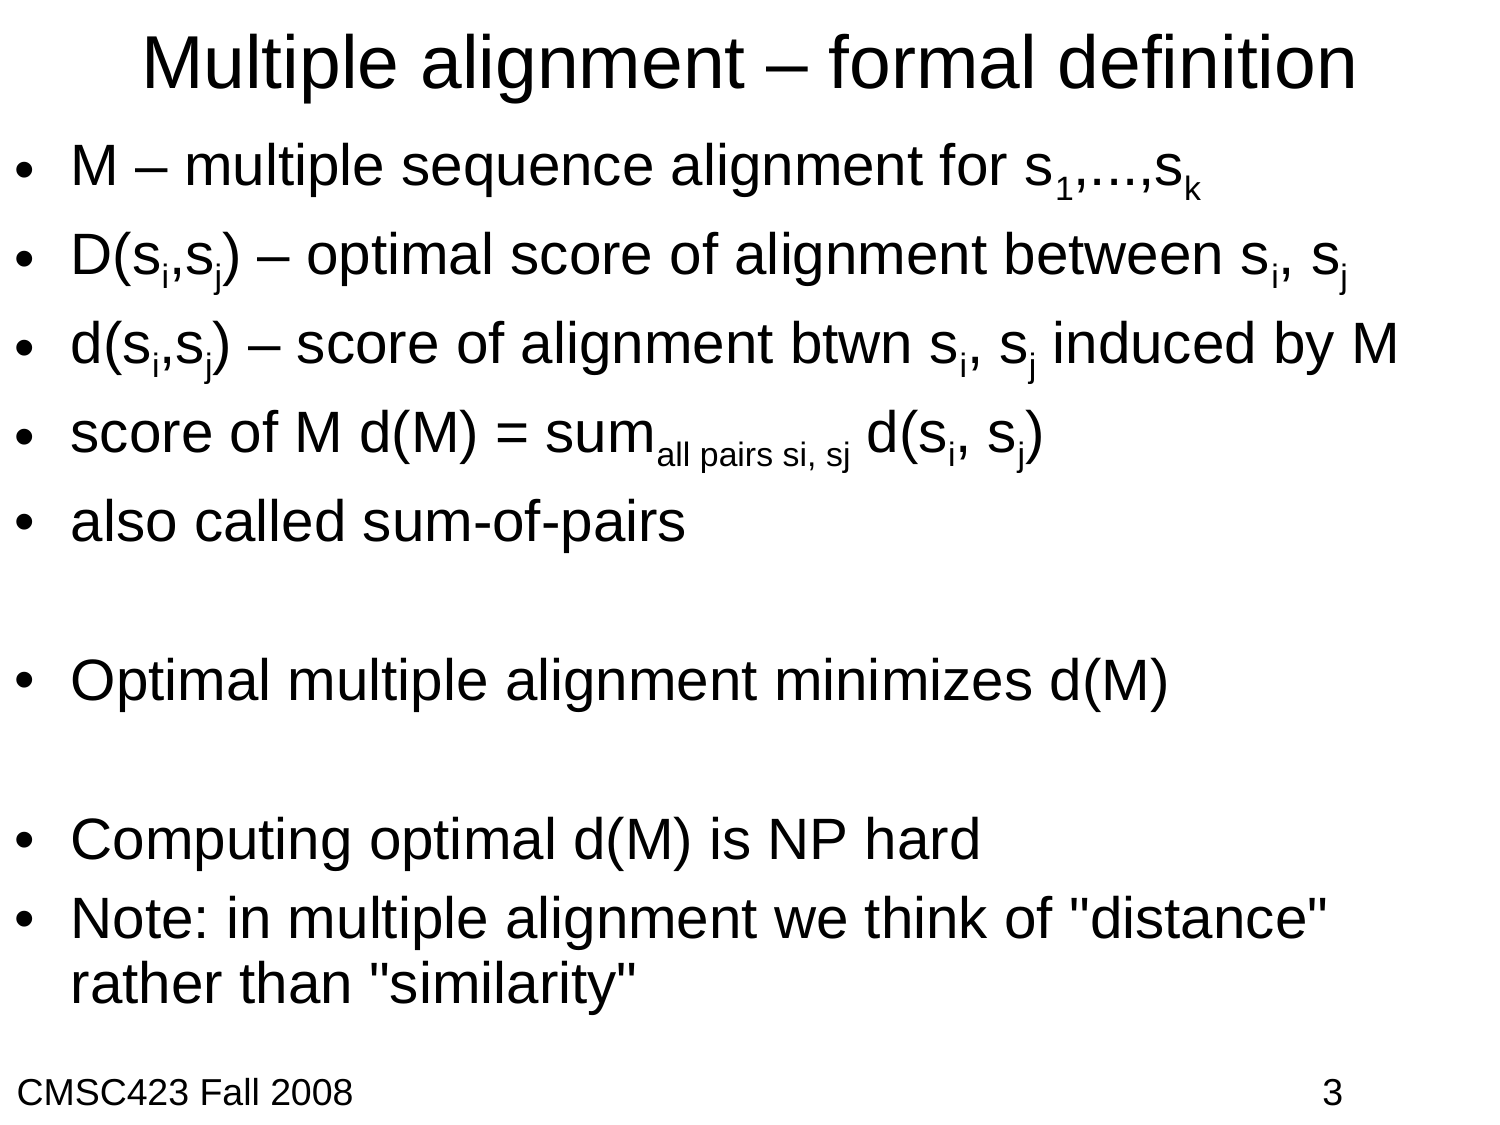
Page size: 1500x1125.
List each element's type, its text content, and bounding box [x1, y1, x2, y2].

title Multiple alignment – formal definition [0, 12, 1500, 113]
list M – multiple sequence alignment for s1,...,sk D(si,sj) – optimal score of alignment between si, sj d(si,sj) – score of alignment btwn si, sj induced by M score of M d(M) = sumall pairs si, sj d(si, sj) also called sum-of-pairs Optimal multiple alignment minimizes d(M) Computing optimal d(M) is NP hard Note: in multiple alignment we think of "distance" rather than "similarity" [0, 124, 1500, 1125]
